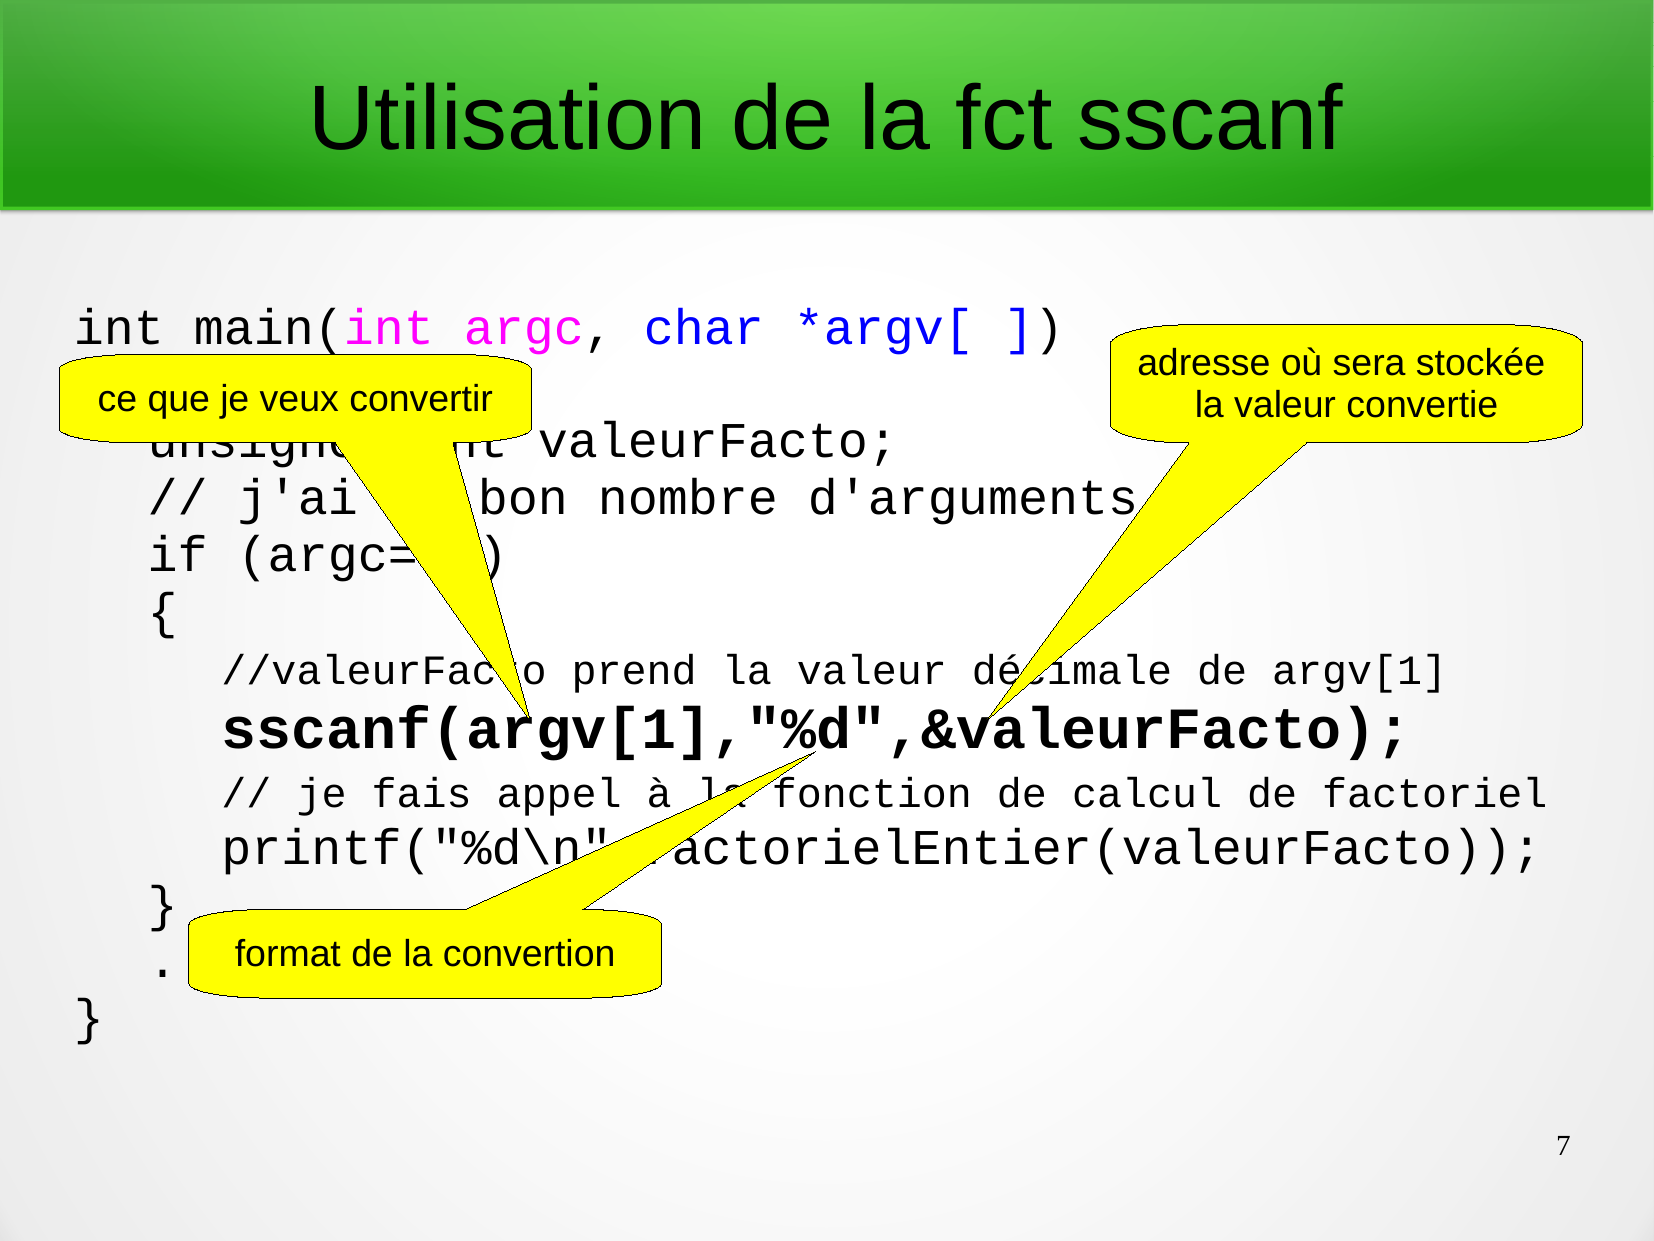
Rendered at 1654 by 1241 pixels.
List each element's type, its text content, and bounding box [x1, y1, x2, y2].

text_box ce que je veux convertir [59, 354, 532, 722]
title Utilisation de la fct sscanf [82, 47, 1571, 189]
text_box int main(int argc, char *argv[ ]) { unsigned int valeurFacto; // j'ai le bon nombre d'arguments if (argc==2) { //valeurFacto prend la valeur décimale de argv[1] sscanf(argv[1],"%d",&valeurFacto); // je fais appel à la fonction de calcul de factoriel printf("%d\n",factorielEntier(valeurFacto)); } ... } [59, 295, 1625, 1058]
text_box adresse où sera stockée la valeur convertie [985, 324, 1583, 722]
text_box format de la convertion [188, 751, 816, 999]
